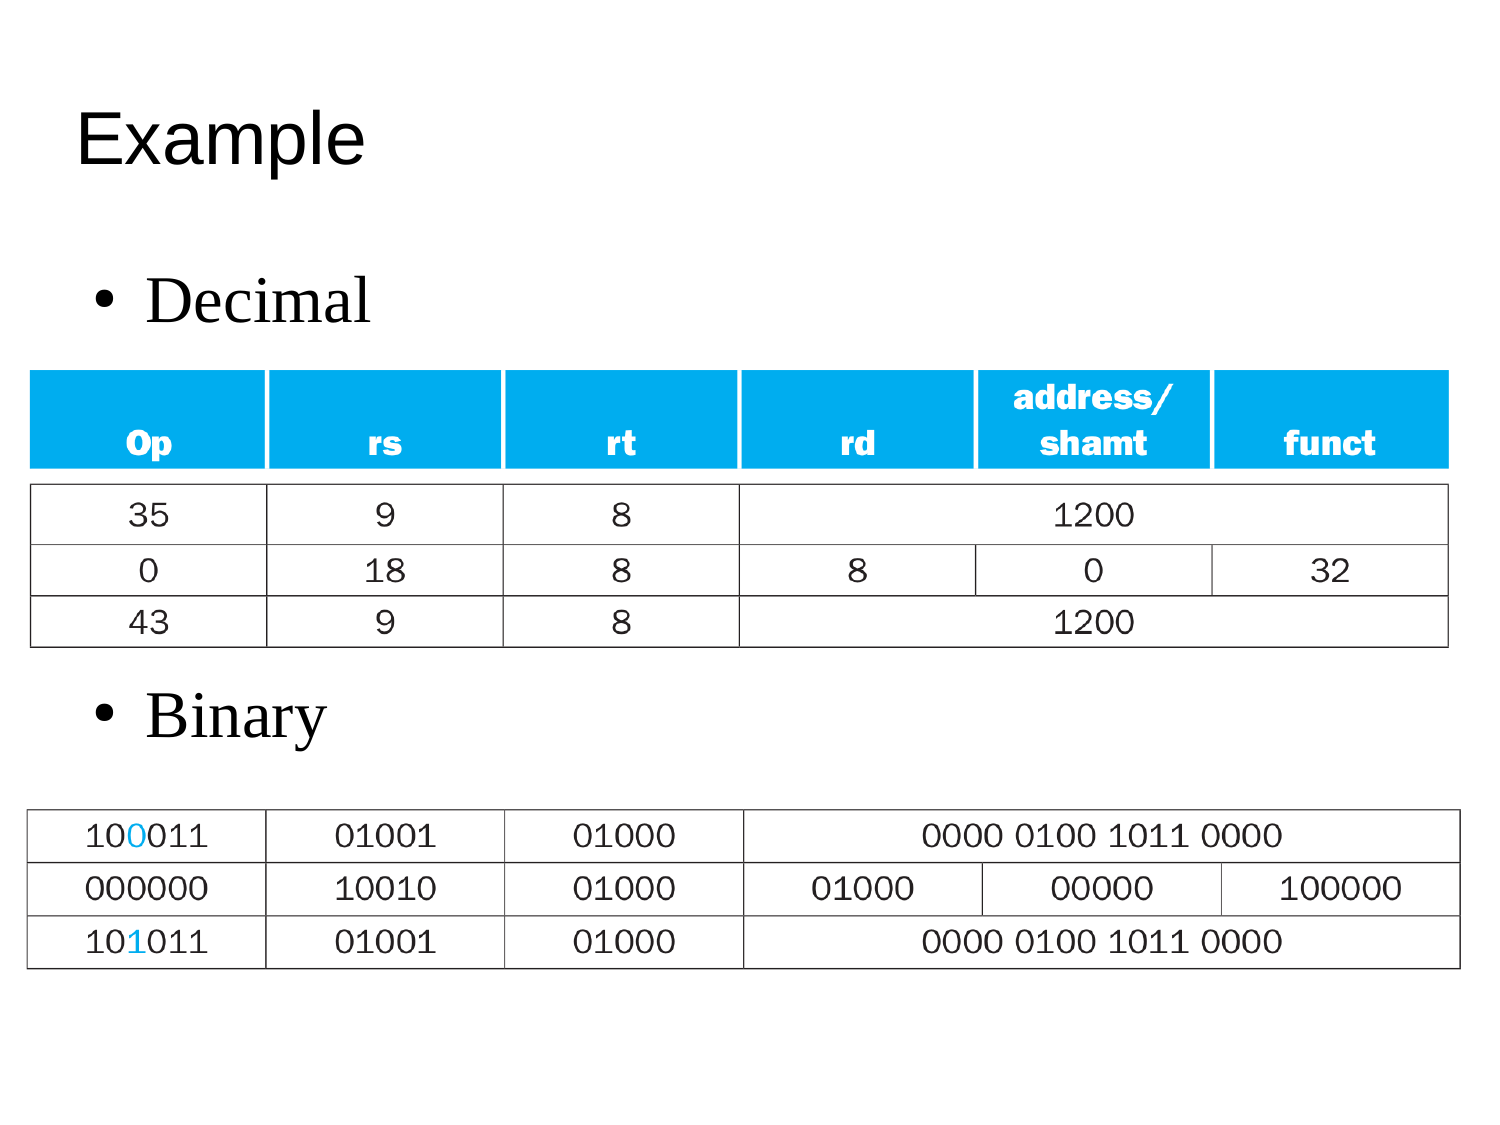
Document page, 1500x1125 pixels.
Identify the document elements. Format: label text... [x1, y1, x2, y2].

list Decimal Binary [75, 263, 1425, 339]
list Decimal Binary [75, 667, 1425, 792]
picture [10, 792, 1500, 1004]
title Example [75, 44, 1425, 233]
picture [15, 339, 1469, 667]
